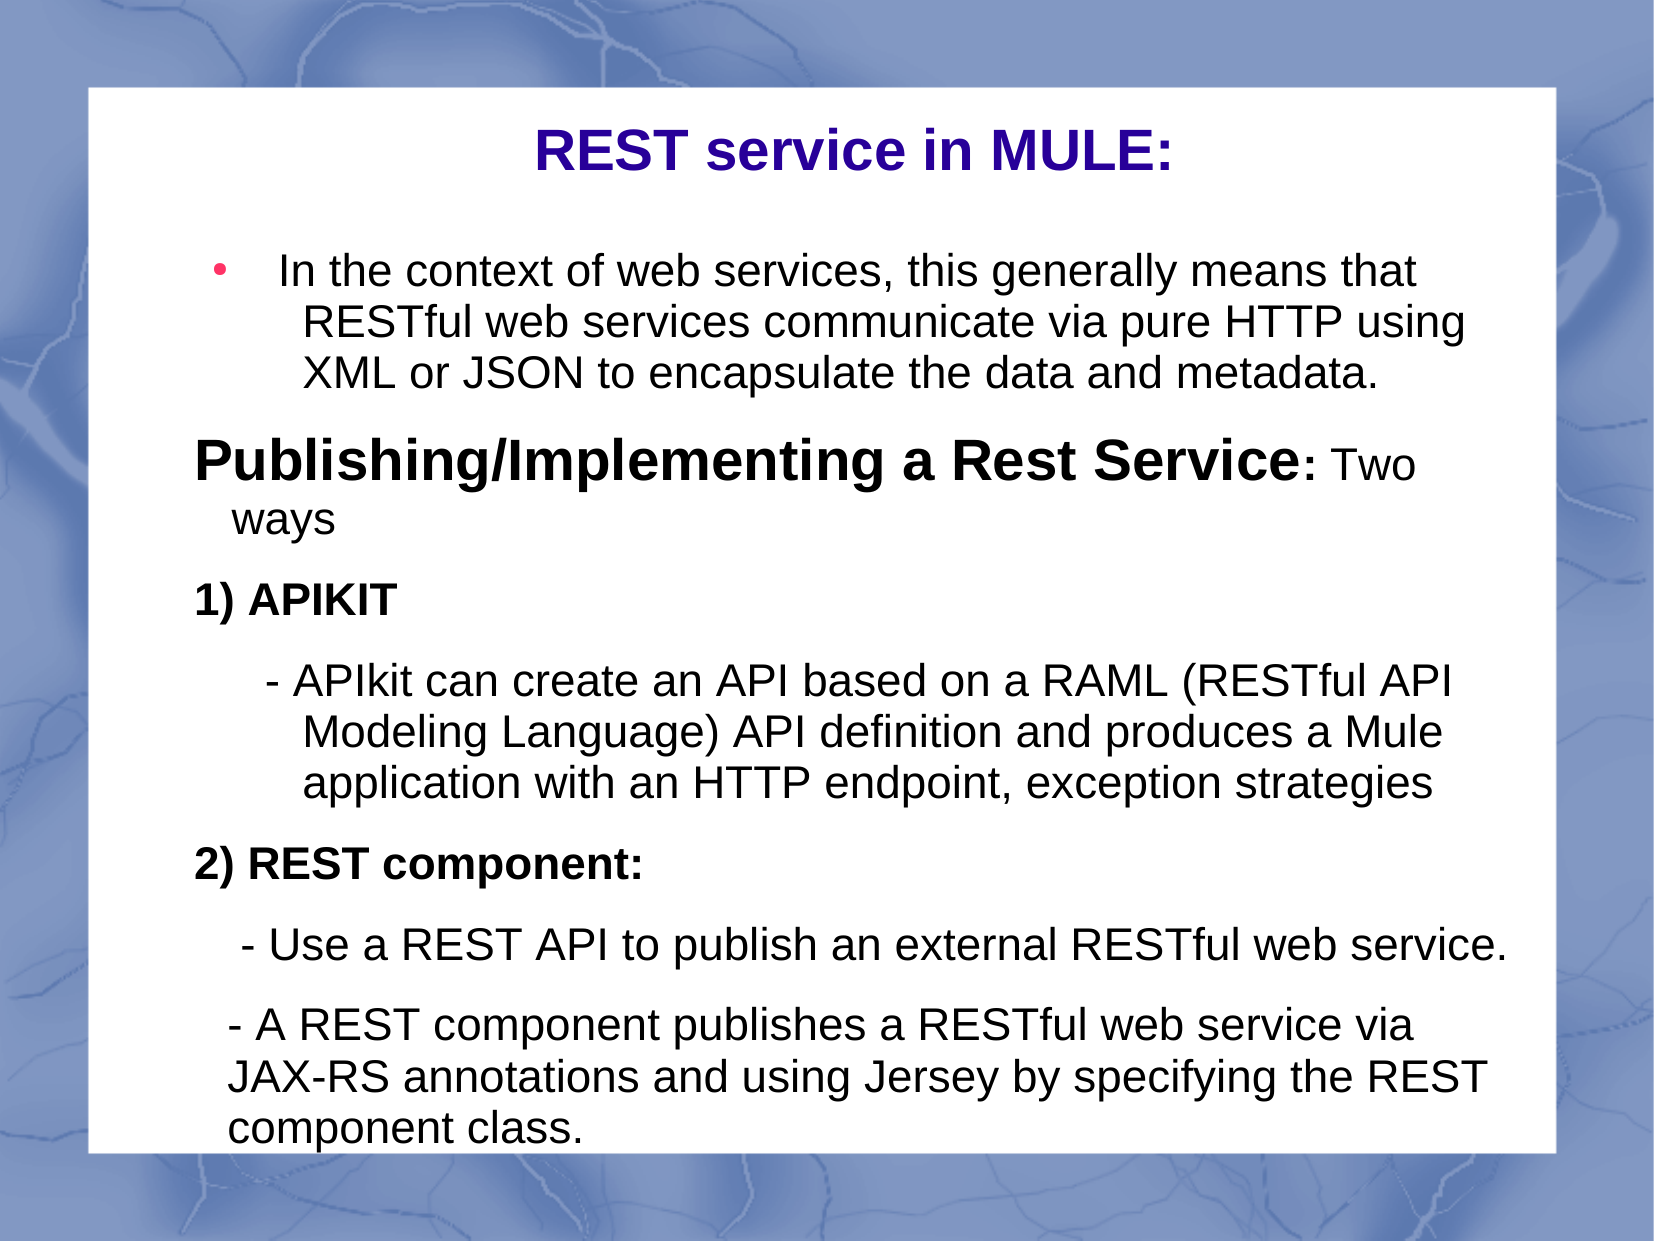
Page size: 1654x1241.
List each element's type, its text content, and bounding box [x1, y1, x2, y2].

picture [0, 0, 1654, 1241]
title REST service in MULE: [127, 30, 1546, 271]
list In the context of web services, this generally means that RESTful web services communicate via pure HTTP using XML or JSON to encapsulate the data and metadata. Publishing/Implementing a Rest Service: Two ways 1) APIKIT - APIkit can create an API based on a RAML (RESTful API Modeling Language) API definition and produces a Mule application with an HTTP endpoint, exception strategies 2) REST component: - Use a REST API to publish an external RESTful web service. - A REST component publishes a RESTful web service via JAX-RS annotations and using Jersey by specifying the REST component class. [156, 150, 1516, 1237]
